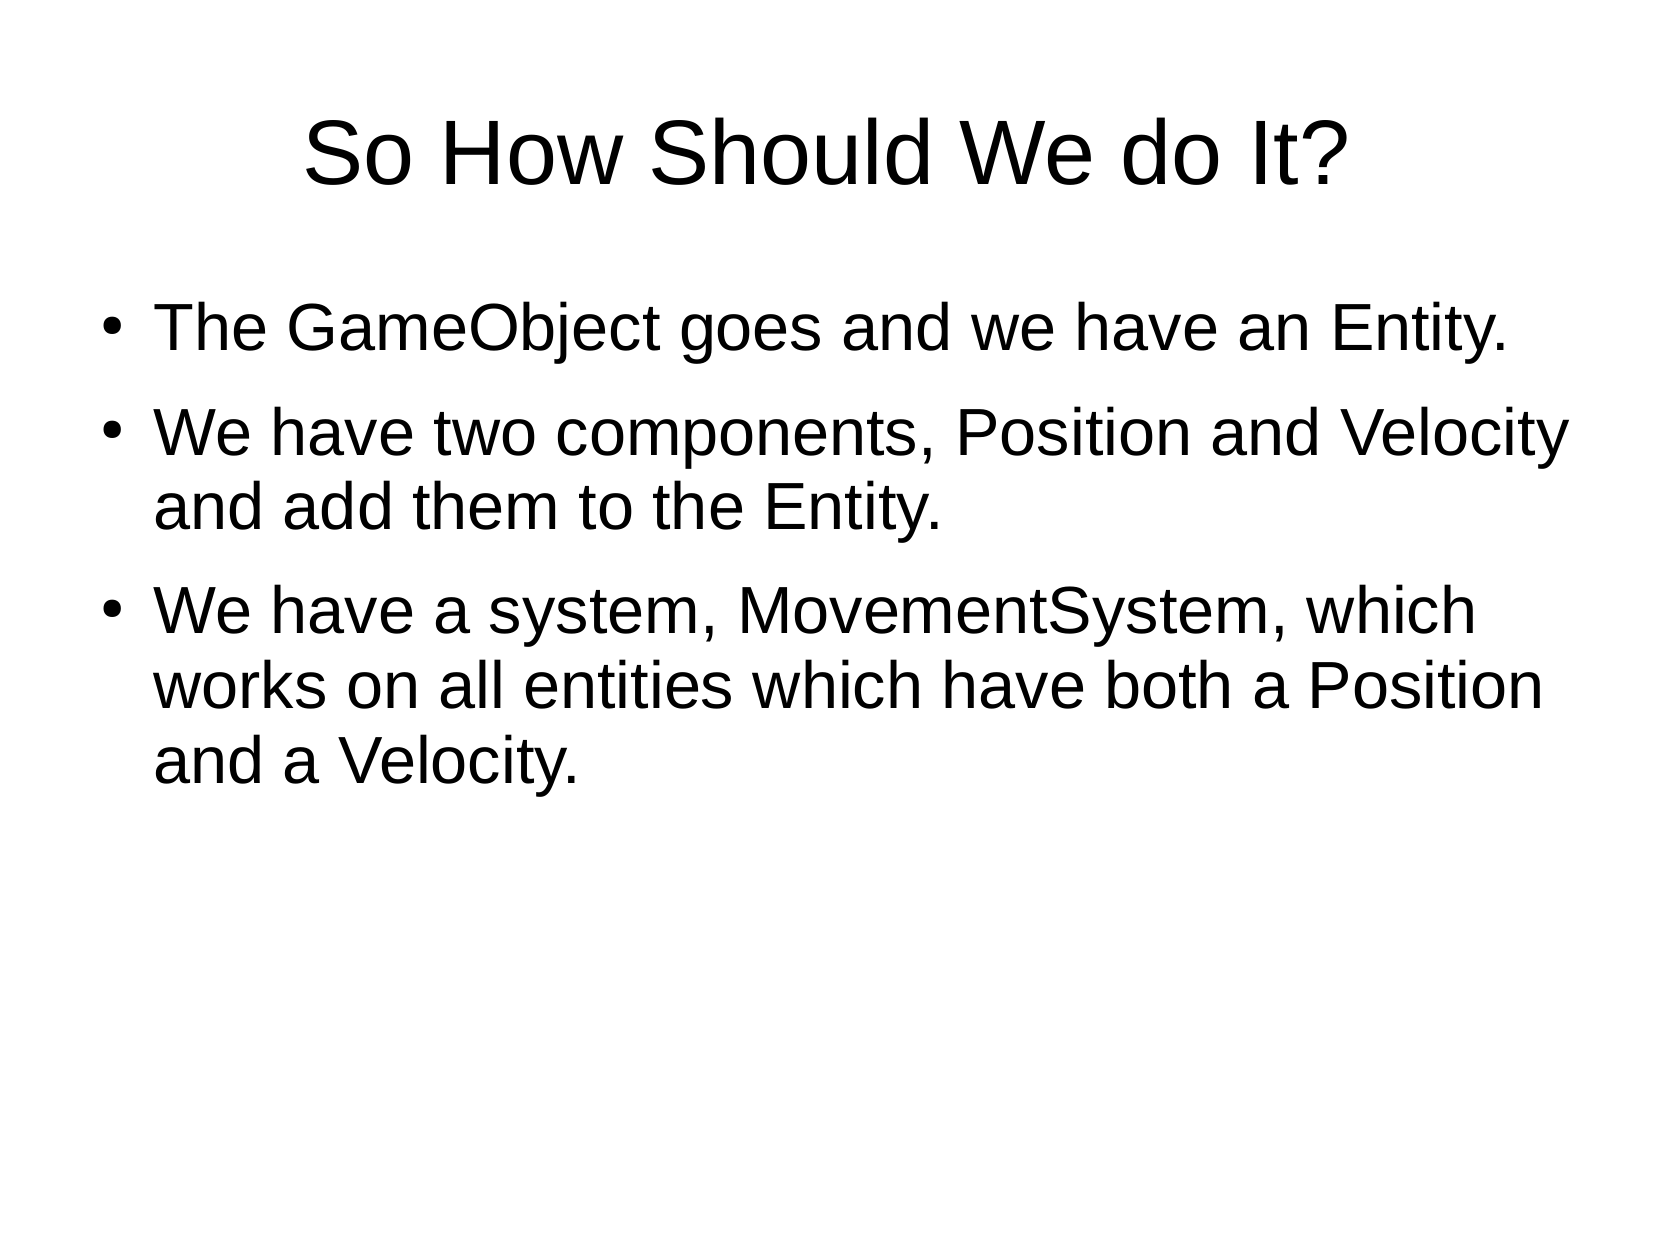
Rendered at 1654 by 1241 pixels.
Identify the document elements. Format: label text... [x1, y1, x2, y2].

list The GameObject goes and we have an Entity. We have two components, Position and Velocity and add them to the Entity. We have a system, MovementSystem, which works on all entities which have both a Position and a Velocity. [82, 290, 1571, 1010]
title So How Should We do It? [82, 49, 1571, 257]
